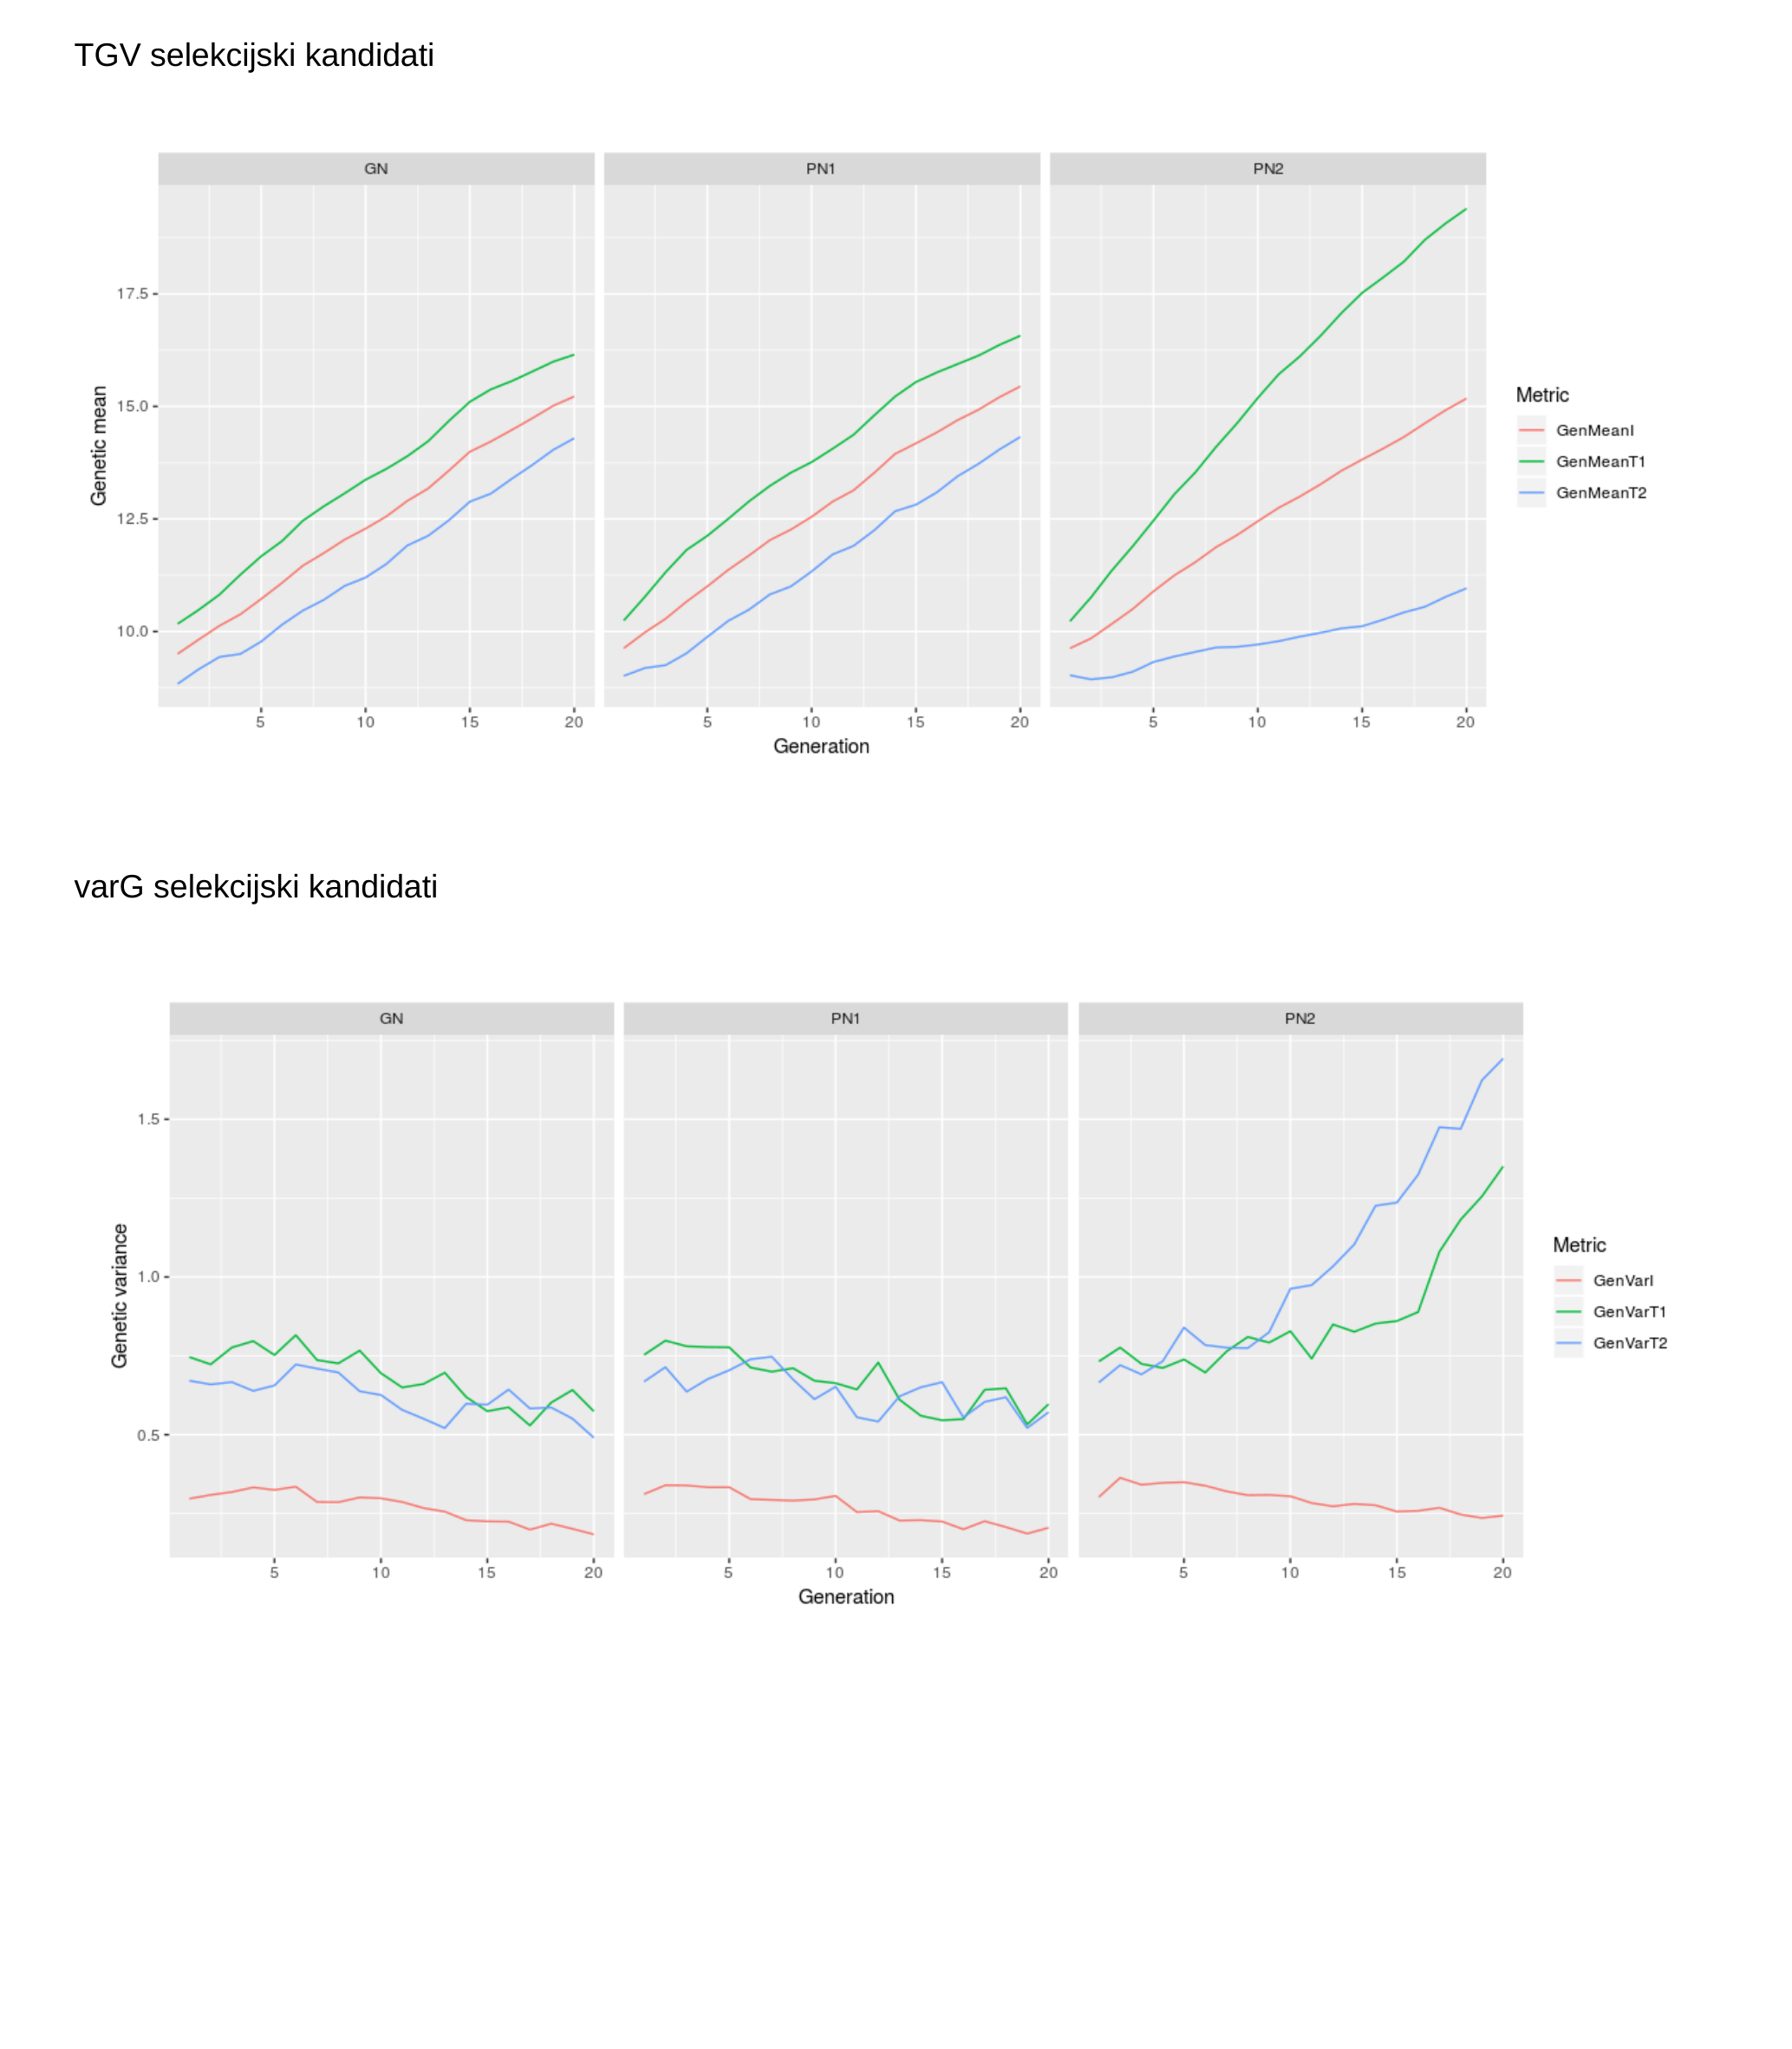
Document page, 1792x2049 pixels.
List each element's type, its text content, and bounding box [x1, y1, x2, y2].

text_box varG selekcijski kandidati [61, 862, 676, 912]
picture [102, 993, 1689, 1619]
text_box TGV selekcijski kandidati [61, 30, 676, 81]
picture [81, 143, 1668, 768]
